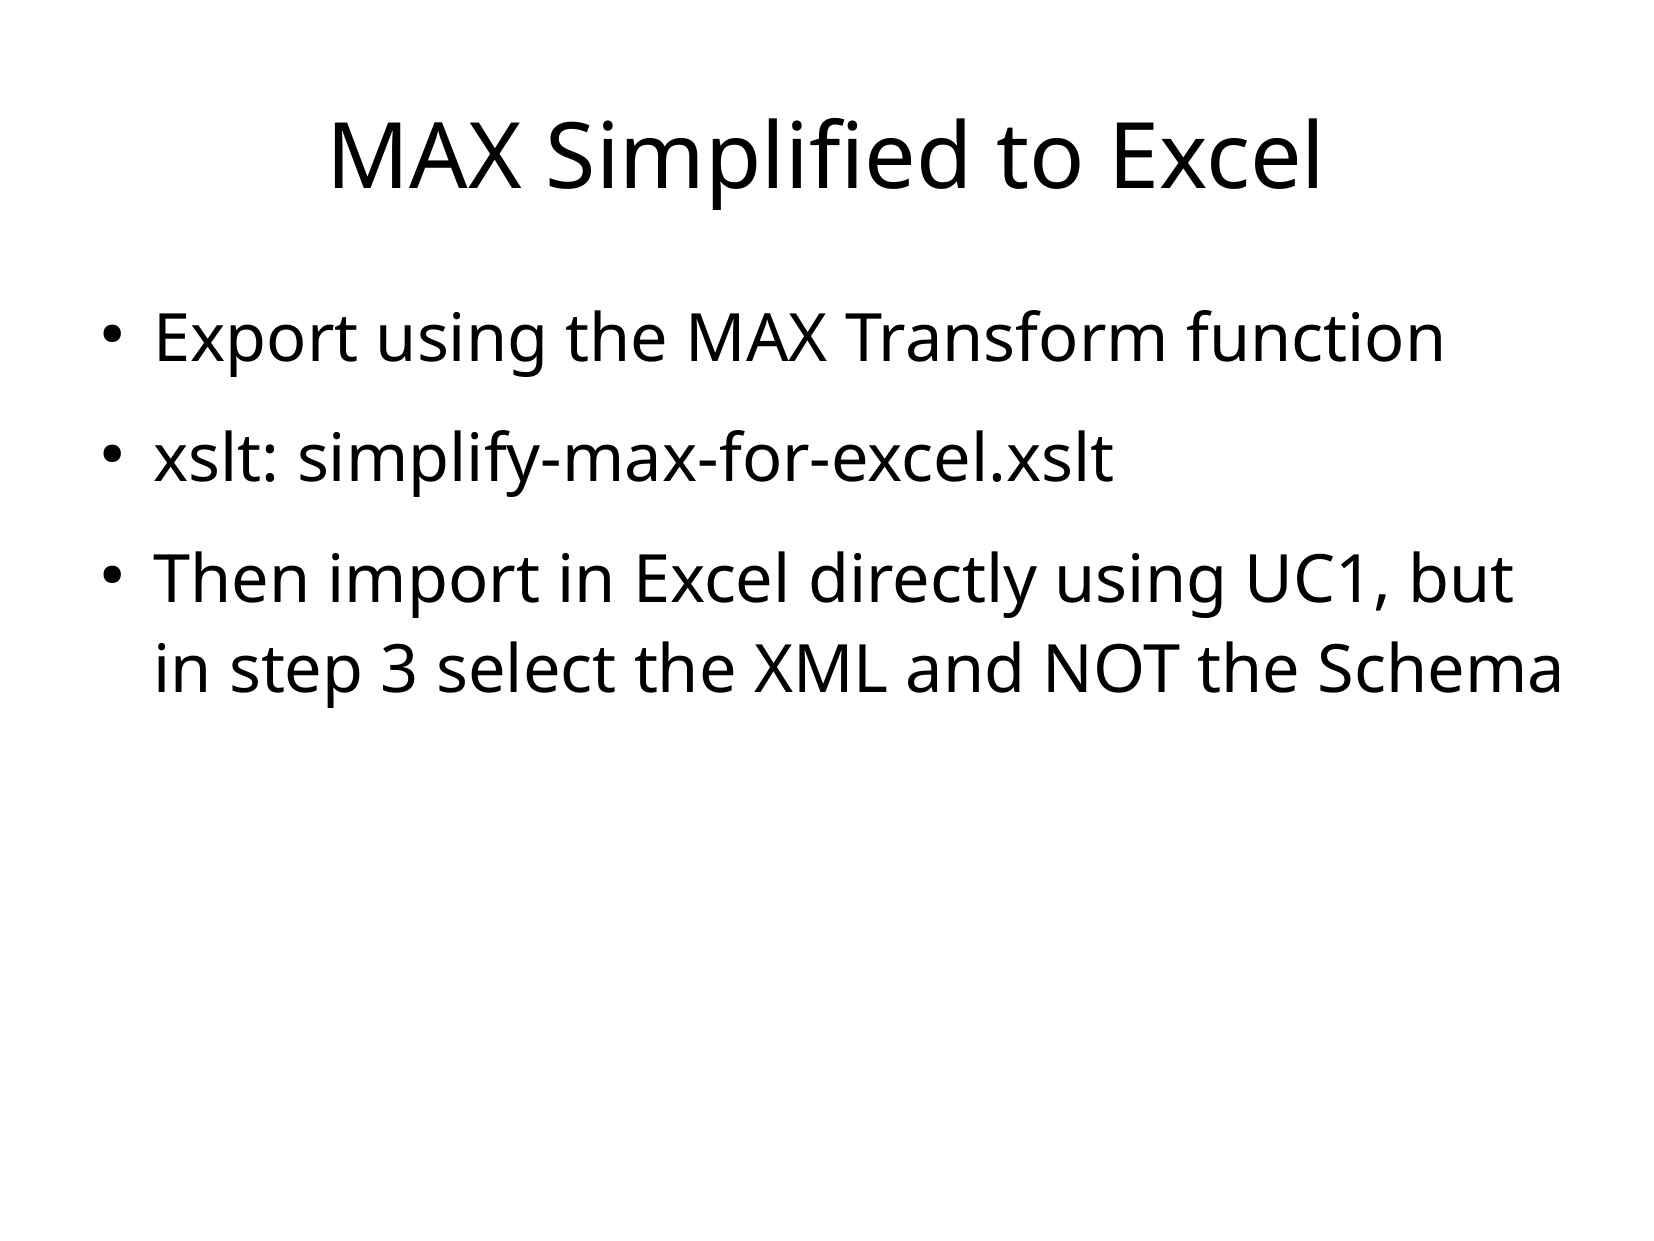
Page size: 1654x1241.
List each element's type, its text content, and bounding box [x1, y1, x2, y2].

list Export using the MAX Transform function xslt: simplify-max-for-excel.xslt Then import in Excel directly using UC1, but in step 3 select the XML and NOT the Schema [82, 290, 1571, 1010]
title MAX Simplified to Excel [82, 49, 1571, 257]
